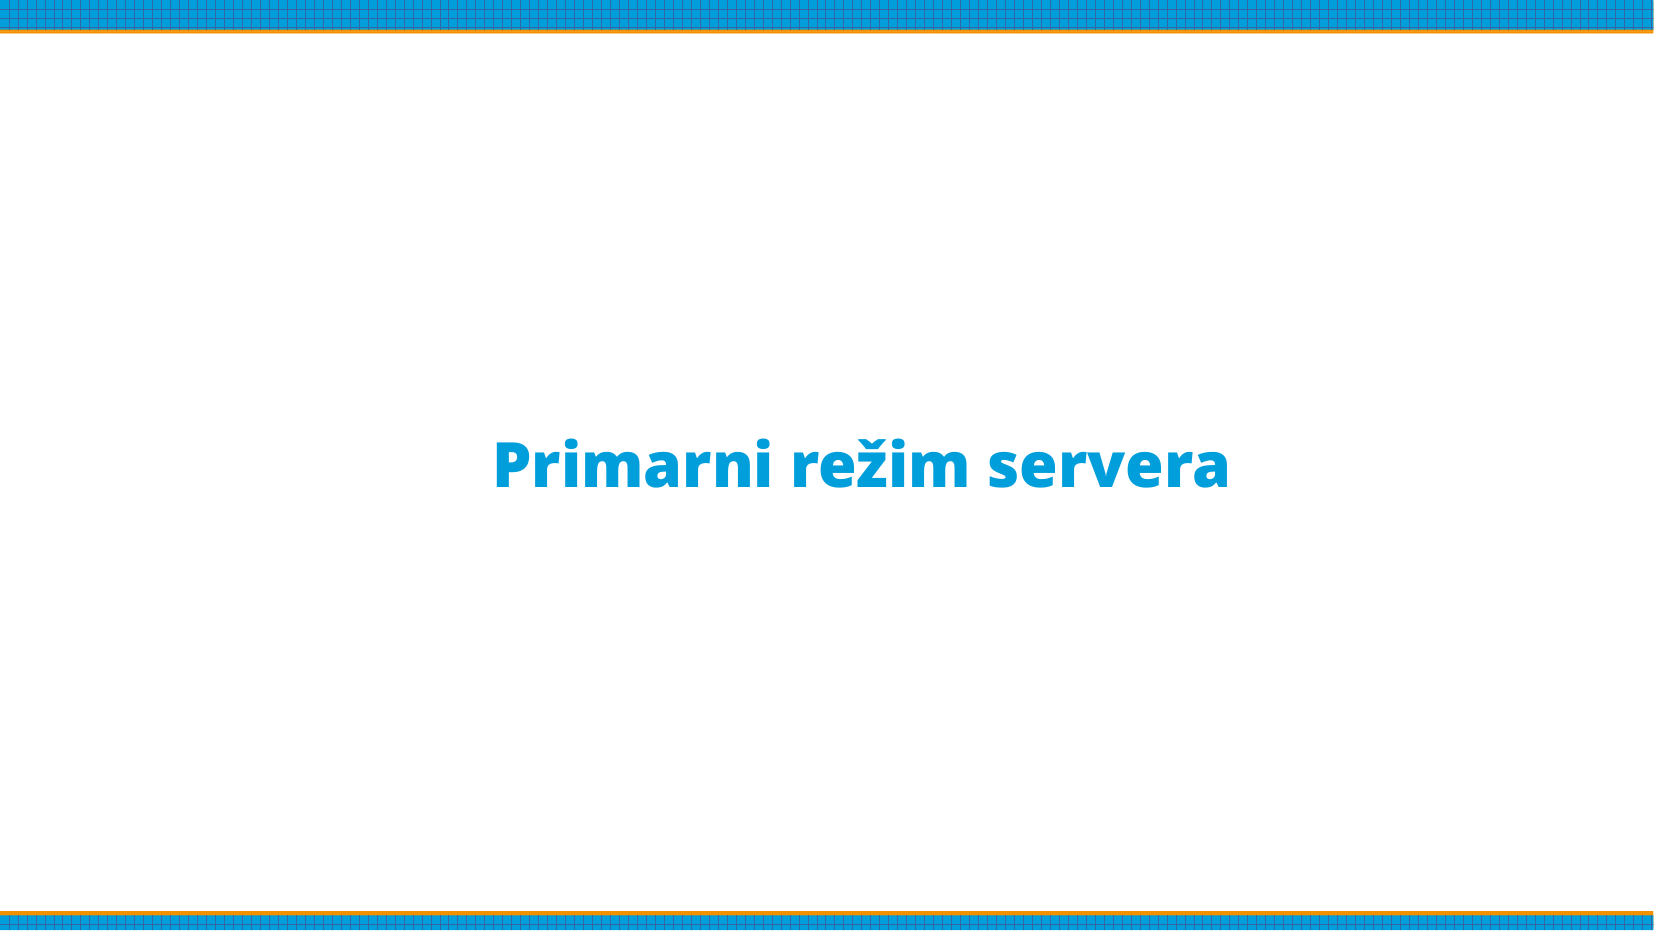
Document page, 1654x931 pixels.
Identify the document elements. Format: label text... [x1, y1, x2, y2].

subtitle Primarni režim servera [82, 103, 1571, 824]
